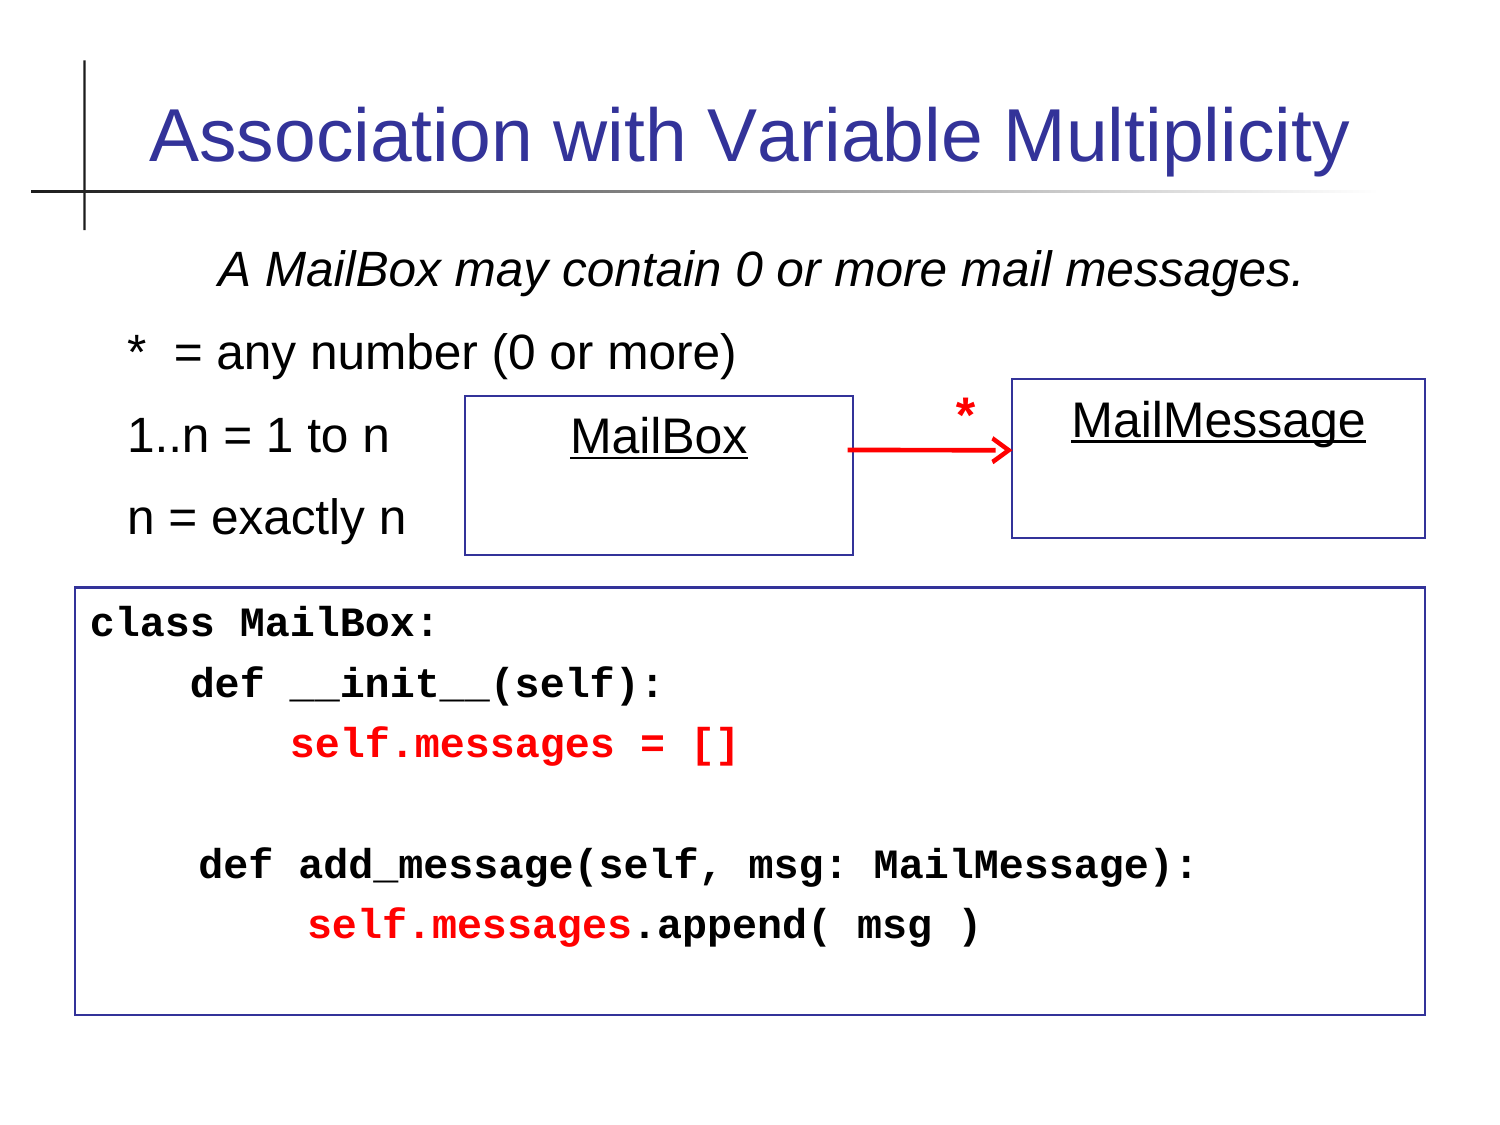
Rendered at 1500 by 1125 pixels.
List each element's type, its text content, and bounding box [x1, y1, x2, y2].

text_box class MailBox: def __init__(self): self.messages = [] def add_message(self, msg: MailMessage): self.messages.append( msg ) [75, 587, 1426, 1016]
title Association with Variable Multiplicity [100, 42, 1400, 185]
list A MailBox may contain 0 or more mail messages. * = any number (0 or more) 1..n = 1 to n n = exactly n [110, 229, 1411, 556]
text_box * [865, 374, 991, 451]
text_box MailMessage [1012, 379, 1426, 539]
text_box MailBox [465, 396, 853, 555]
